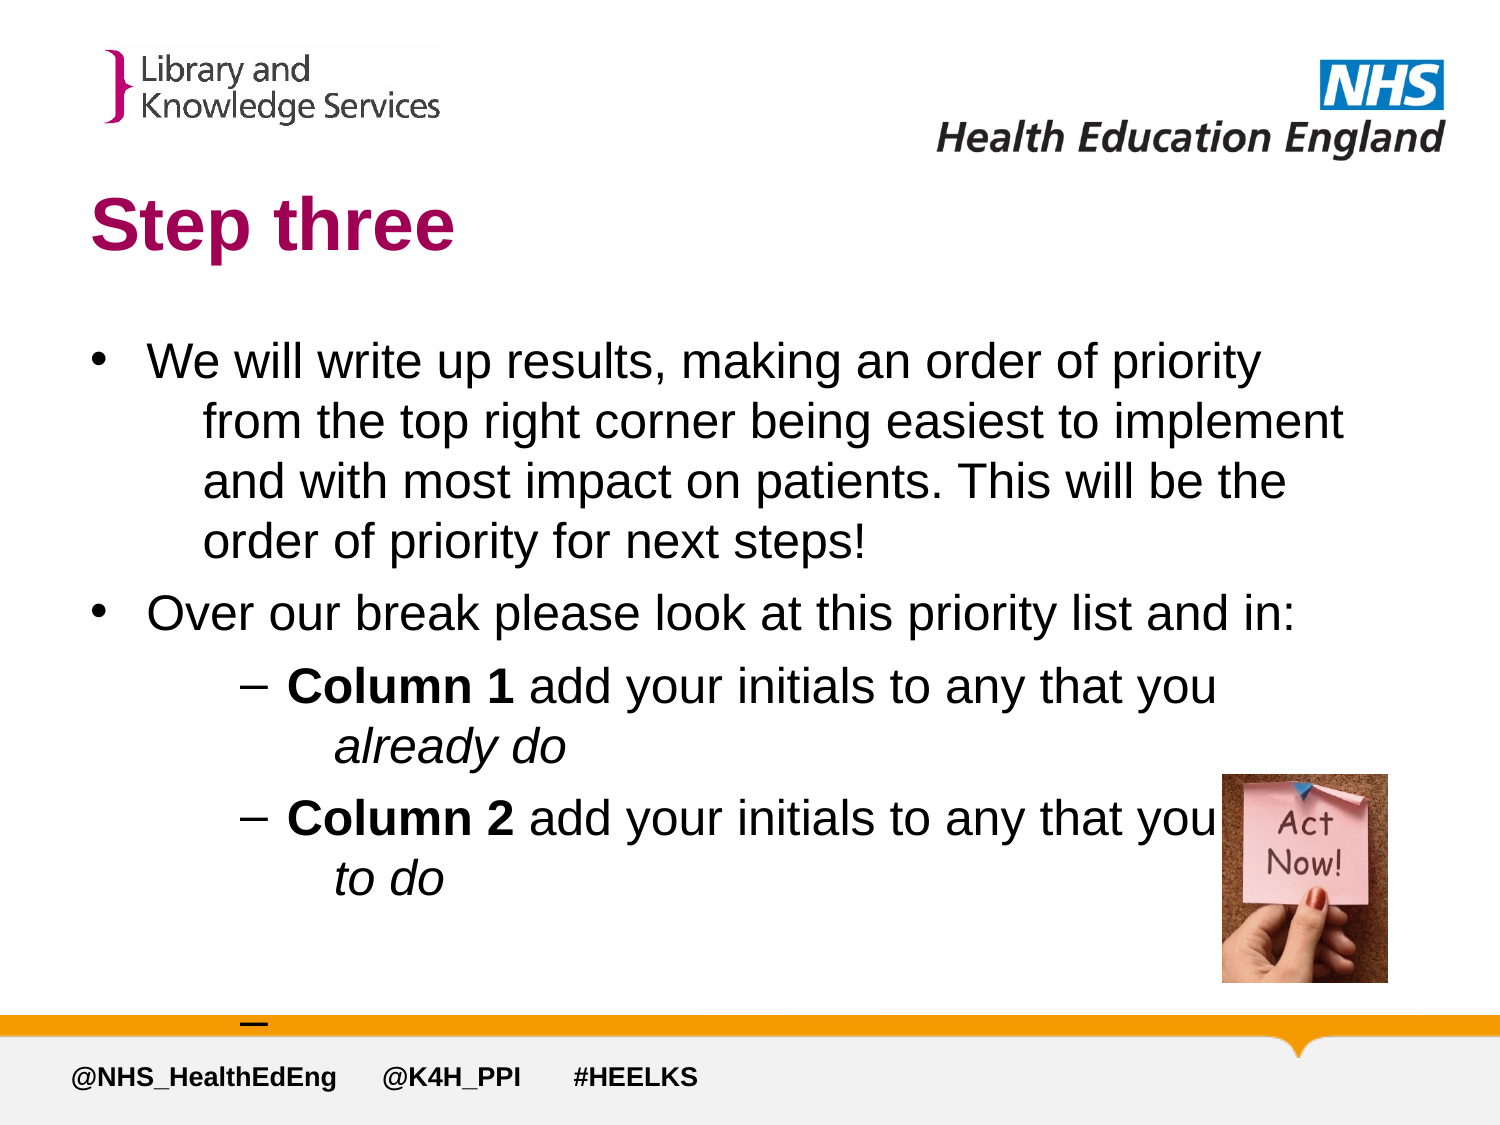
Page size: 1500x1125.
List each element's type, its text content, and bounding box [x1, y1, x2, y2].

text_box @NHS_HealthEdEng @K4H_PPI #HEELKS [55, 1052, 932, 1113]
picture [100, 42, 443, 131]
title Step three [76, 196, 1352, 302]
picture [1222, 774, 1388, 984]
list We will write up results, making an order of priority from the top right corner being easiest to implement and with most impact on patients. This will be the order of priority for next steps! Over our break please look at this priority list and in: Column 1 add your initials to any that you already do Column 2 add your initials to any that you want to do [41, 302, 1392, 811]
